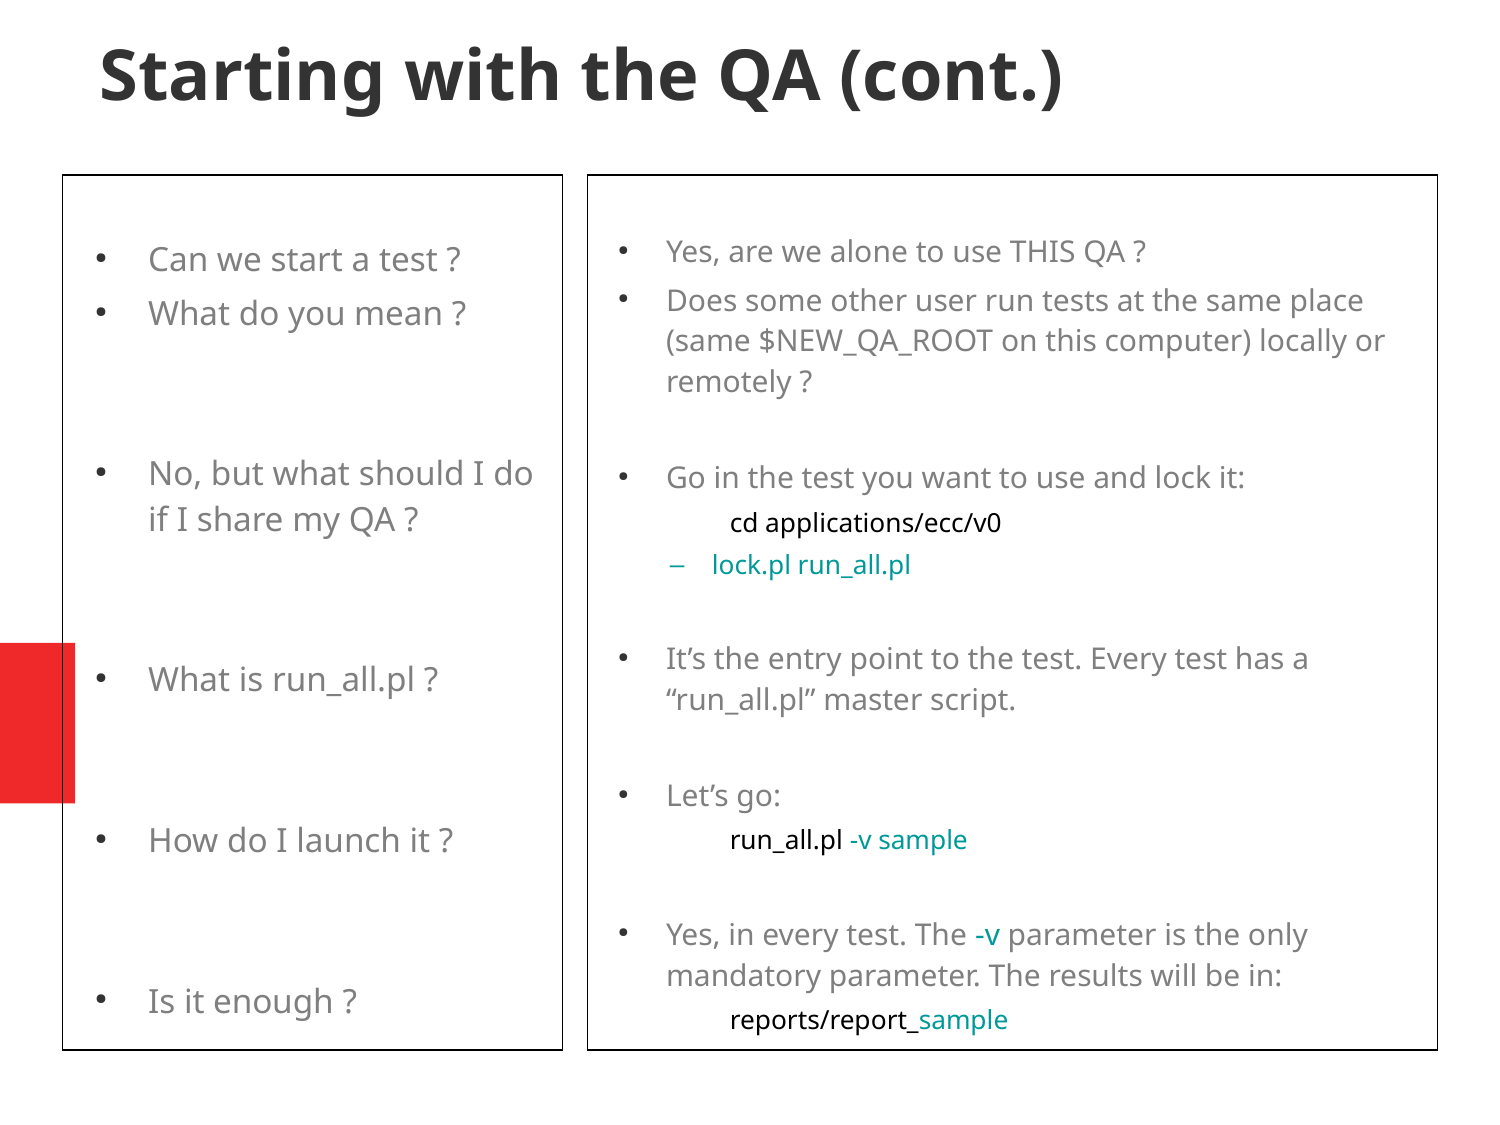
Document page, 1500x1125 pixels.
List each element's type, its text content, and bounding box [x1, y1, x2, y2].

title Starting with the QA (cont.) [62, 17, 1438, 130]
list Can we start a test ? What do you mean ? No, but what should I do if I share my QA ? What is run_all.pl ? How do I launch it ? Is it enough ? [62, 174, 563, 1050]
list Yes, are we alone to use THIS QA ? Does some other user run tests at the same place (same $NEW_QA_ROOT on this computer) locally or remotely ? Go in the test you want to use and lock it: cd applications/ecc/v0 lock.pl run_all.pl It’s the entry point to the test. Every test has a “run_all.pl” master script. Let’s go: run_all.pl -v sample Yes, in every test. The -v parameter is the only mandatory parameter. The results will be in: reports/report_sample [587, 174, 1438, 1050]
